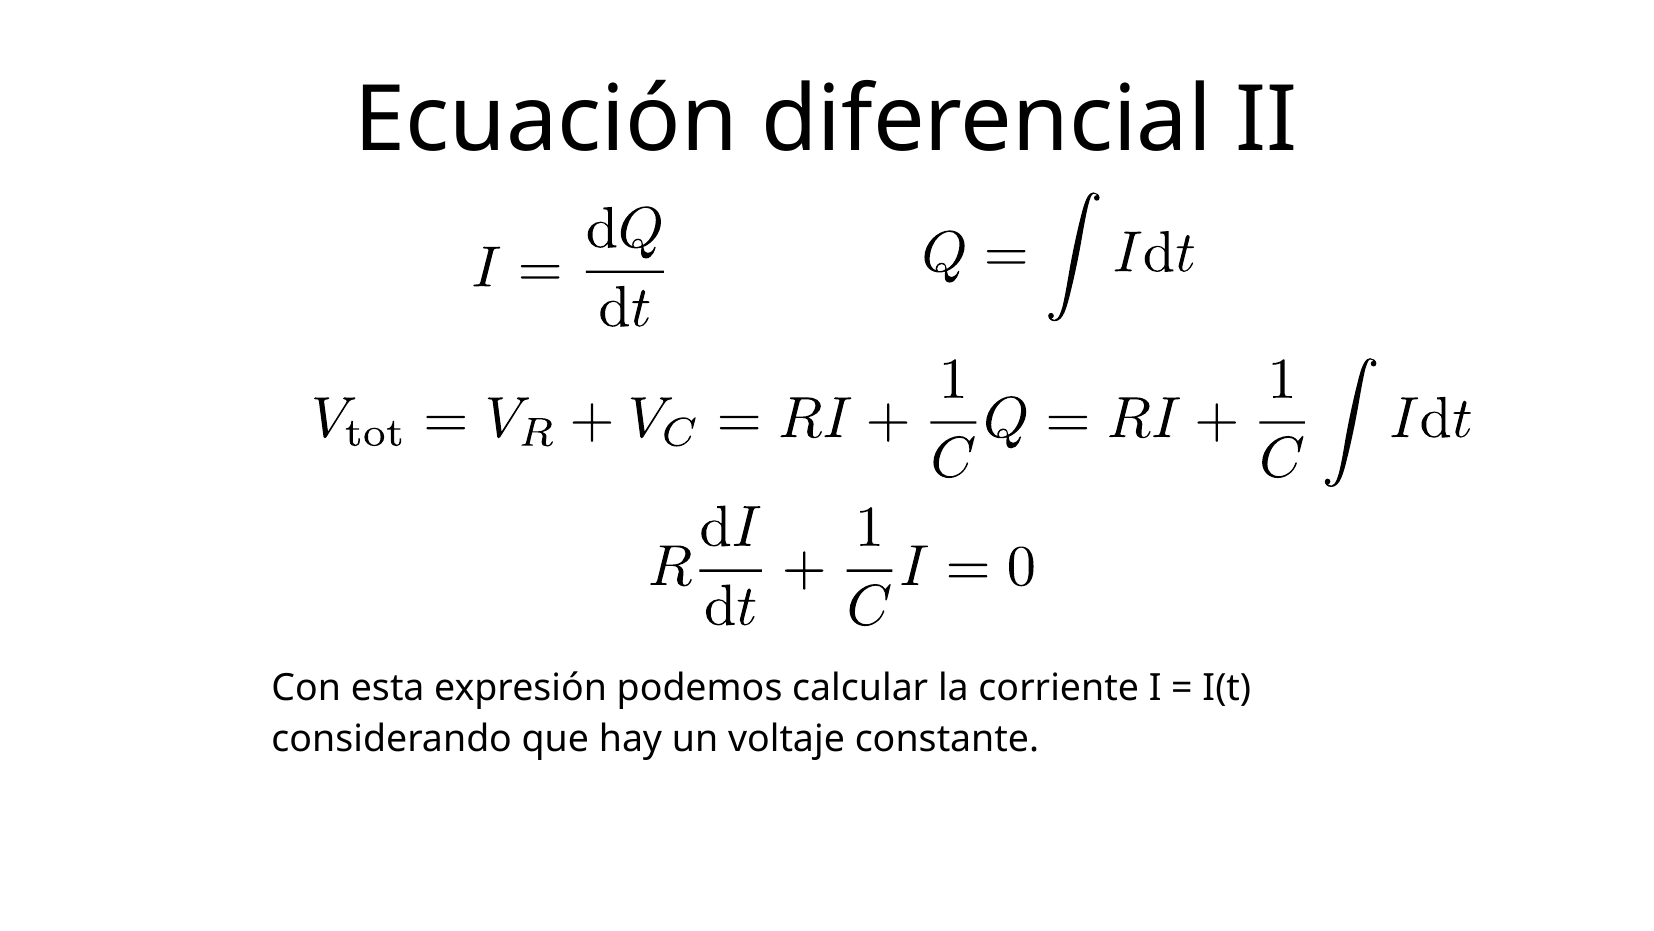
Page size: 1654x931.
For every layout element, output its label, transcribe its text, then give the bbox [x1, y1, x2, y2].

text_box Con esta expresión podemos calcular la corriente I = I(t) considerando que hay un voltaje constante. [256, 652, 1456, 794]
text_box [924, 192, 1195, 322]
text_box [313, 358, 1471, 487]
text_box [650, 505, 1034, 627]
title Ecuación diferencial II [82, 37, 1571, 193]
text_box [473, 206, 664, 327]
